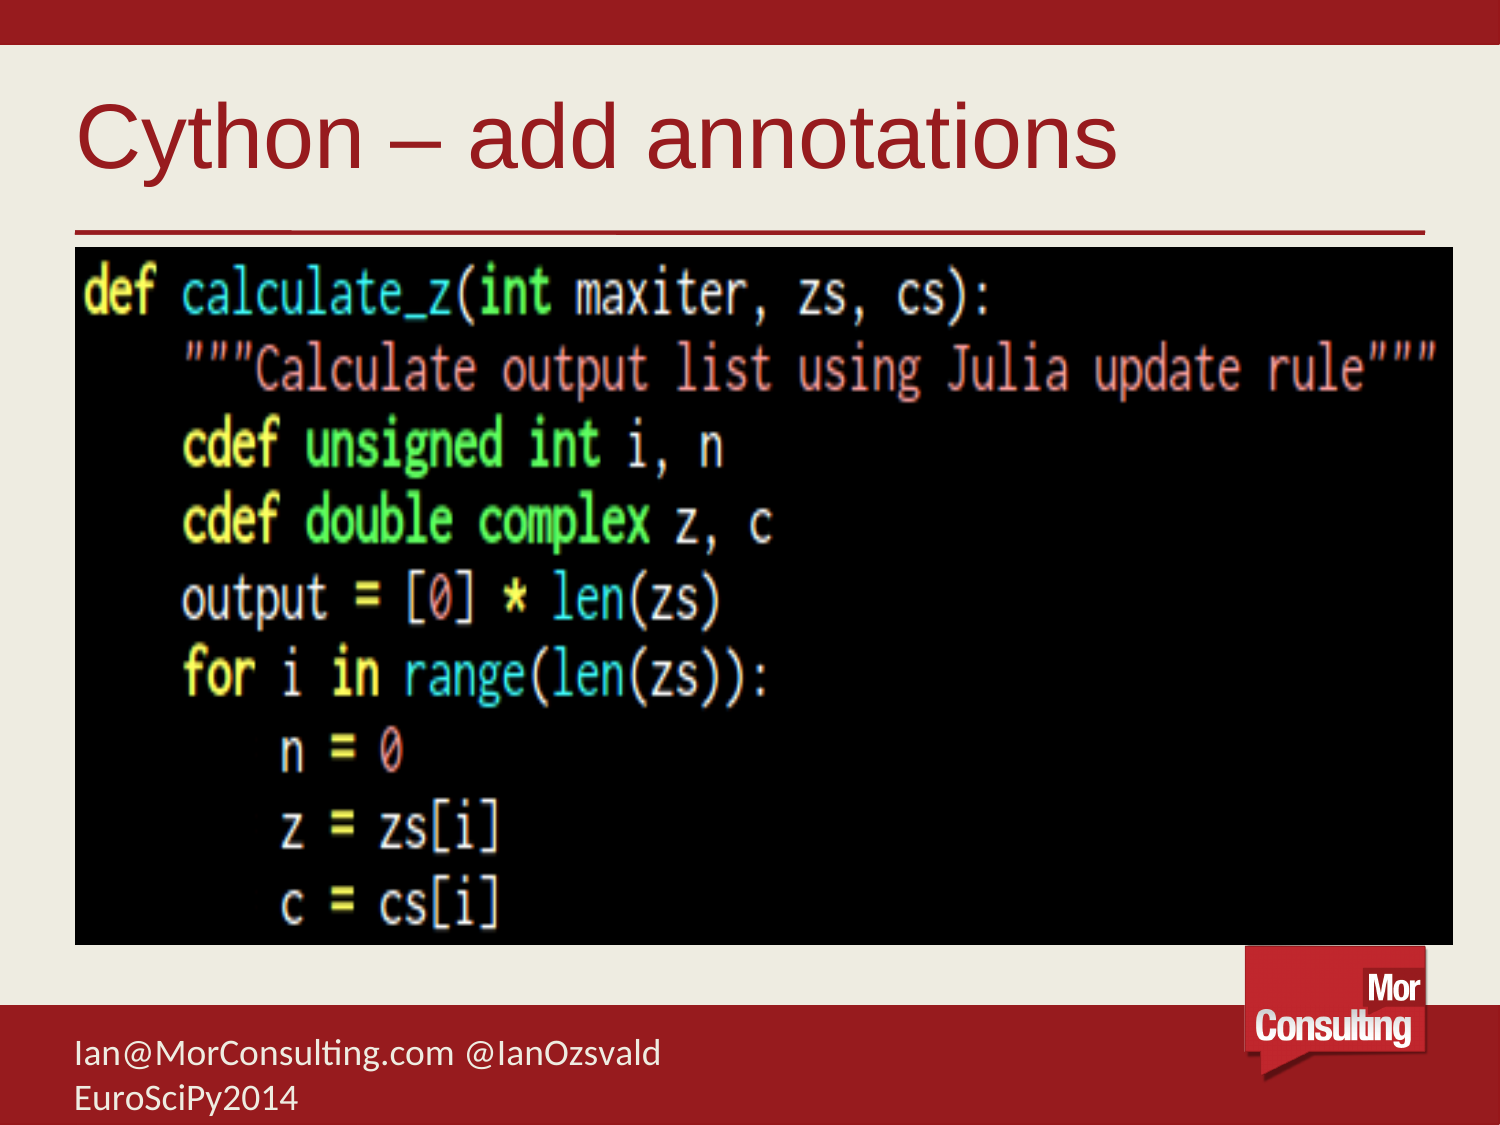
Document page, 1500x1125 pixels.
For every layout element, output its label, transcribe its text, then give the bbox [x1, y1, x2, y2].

title Cython – add annotations [74, 44, 1425, 232]
picture [75, 247, 1453, 1089]
